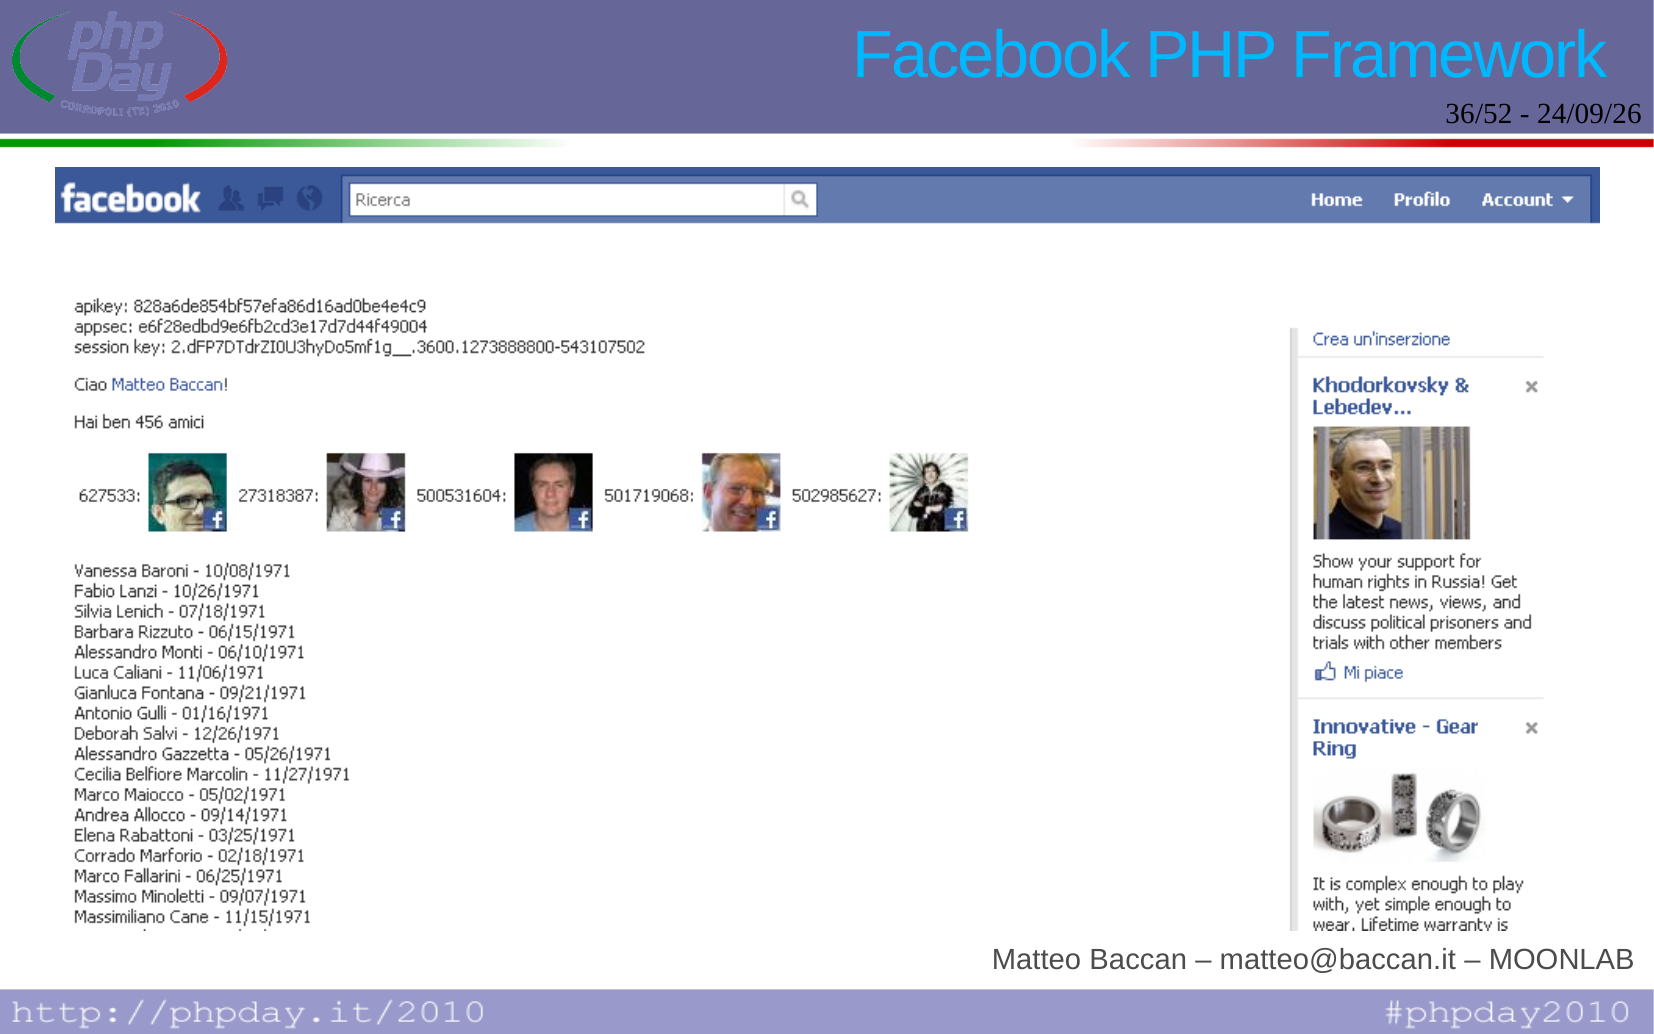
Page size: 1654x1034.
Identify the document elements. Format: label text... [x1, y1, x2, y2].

picture [0, 0, 1654, 1034]
title Facebook PHP Framework [132, 5, 1609, 103]
